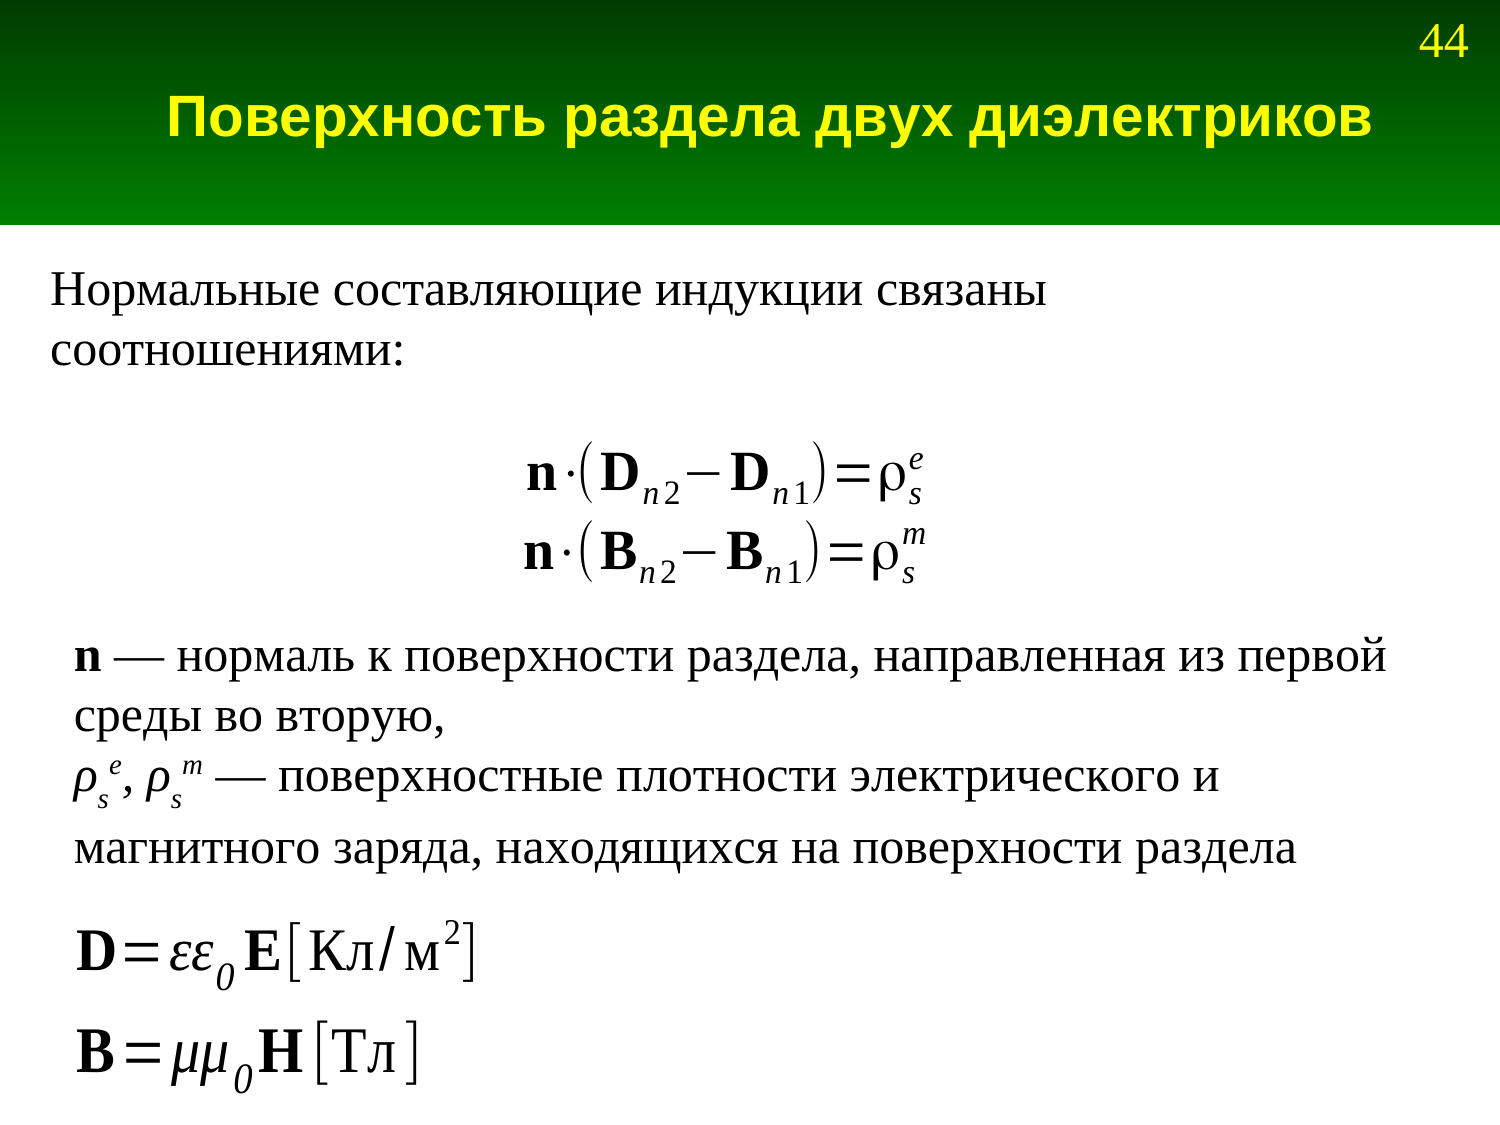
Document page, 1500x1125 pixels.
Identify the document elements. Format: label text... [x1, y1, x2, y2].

title Поверхность раздела двух диэлектриков [88, 18, 1453, 207]
chart [62, 1015, 439, 1102]
text_box Нормальные составляющие индукции связаны соотношениями: [35, 248, 1371, 383]
chart [509, 437, 940, 591]
text_box n — нормаль к поверхности раздела, направленная из первой среды во вторую, ρse, ρsm — поверхностные плотности электрического и магнитного заряда, находящихся на поверхности раздела [59, 614, 1465, 882]
chart [62, 910, 498, 999]
